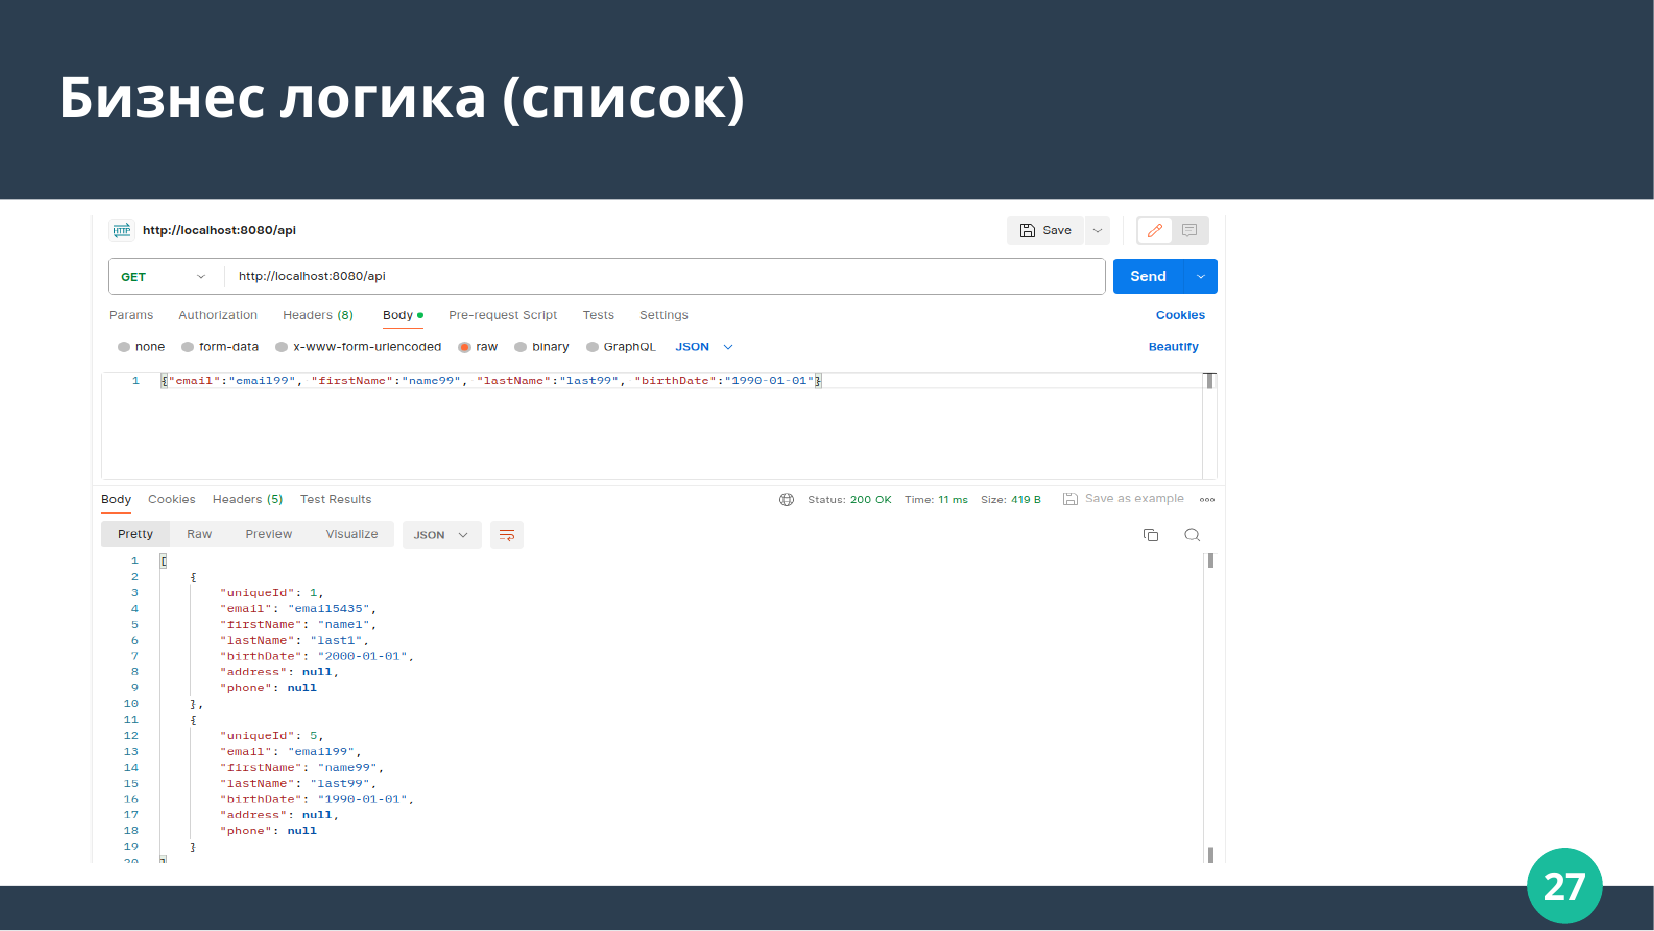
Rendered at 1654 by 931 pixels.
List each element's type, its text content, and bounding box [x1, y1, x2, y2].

picture [90, 215, 1238, 863]
title Бизнес логика (список) [59, 37, 1595, 155]
